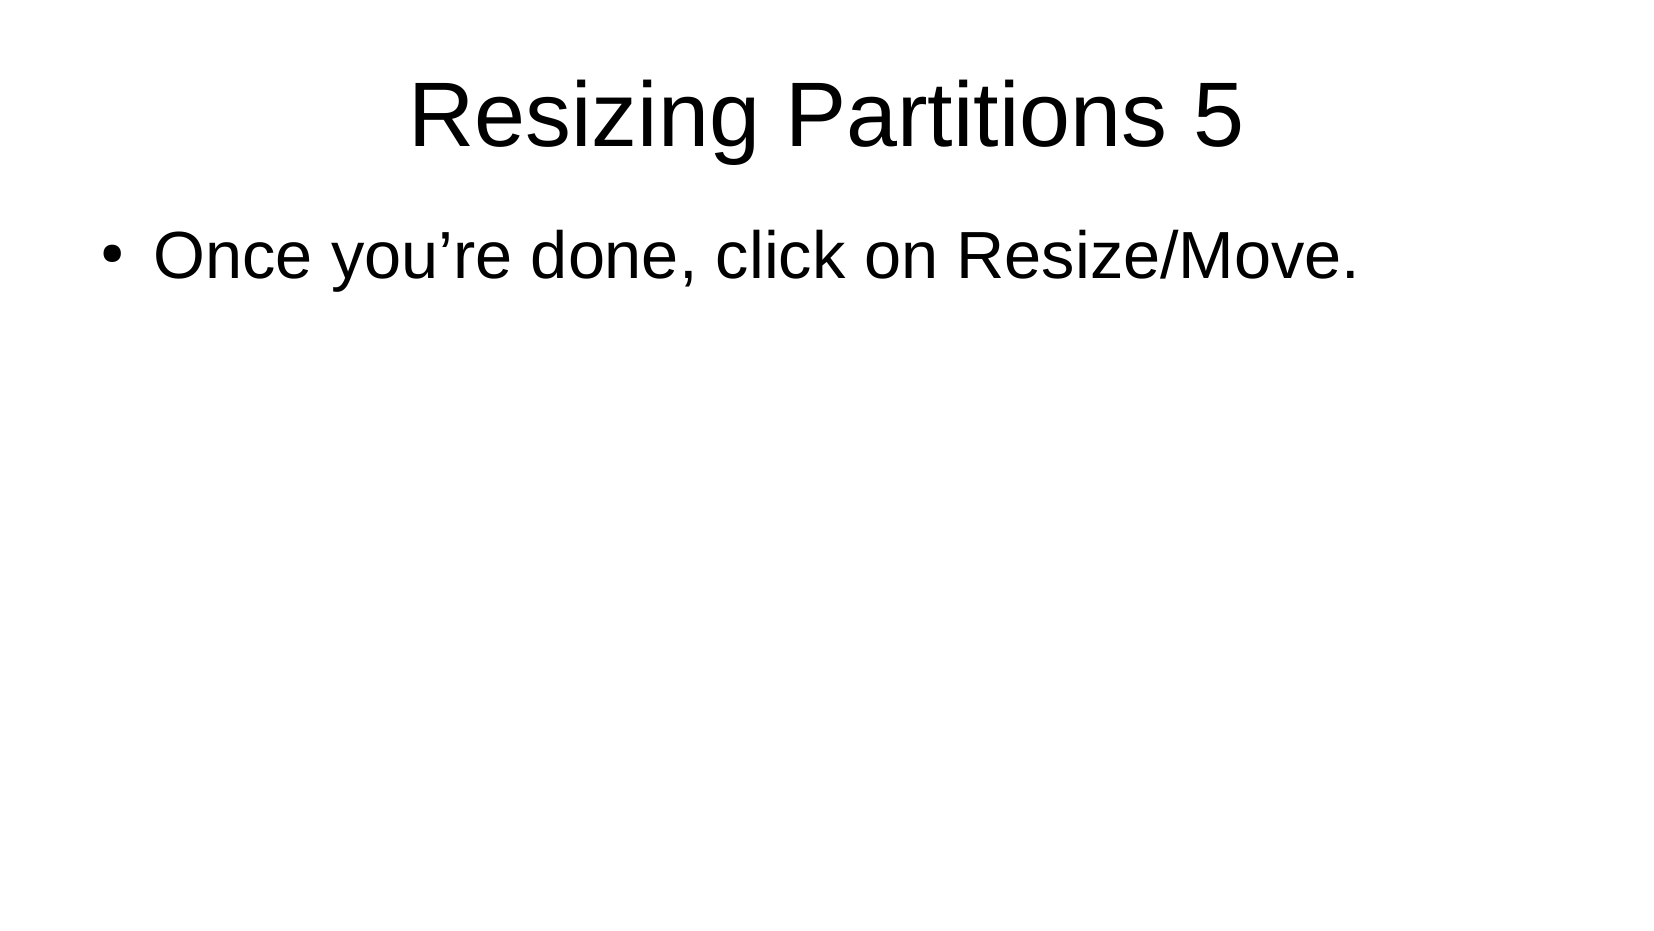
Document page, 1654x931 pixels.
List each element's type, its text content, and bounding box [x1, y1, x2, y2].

list Once you’re done, click on Resize/Move. [82, 217, 1571, 758]
title Resizing Partitions 5 [82, 37, 1571, 193]
